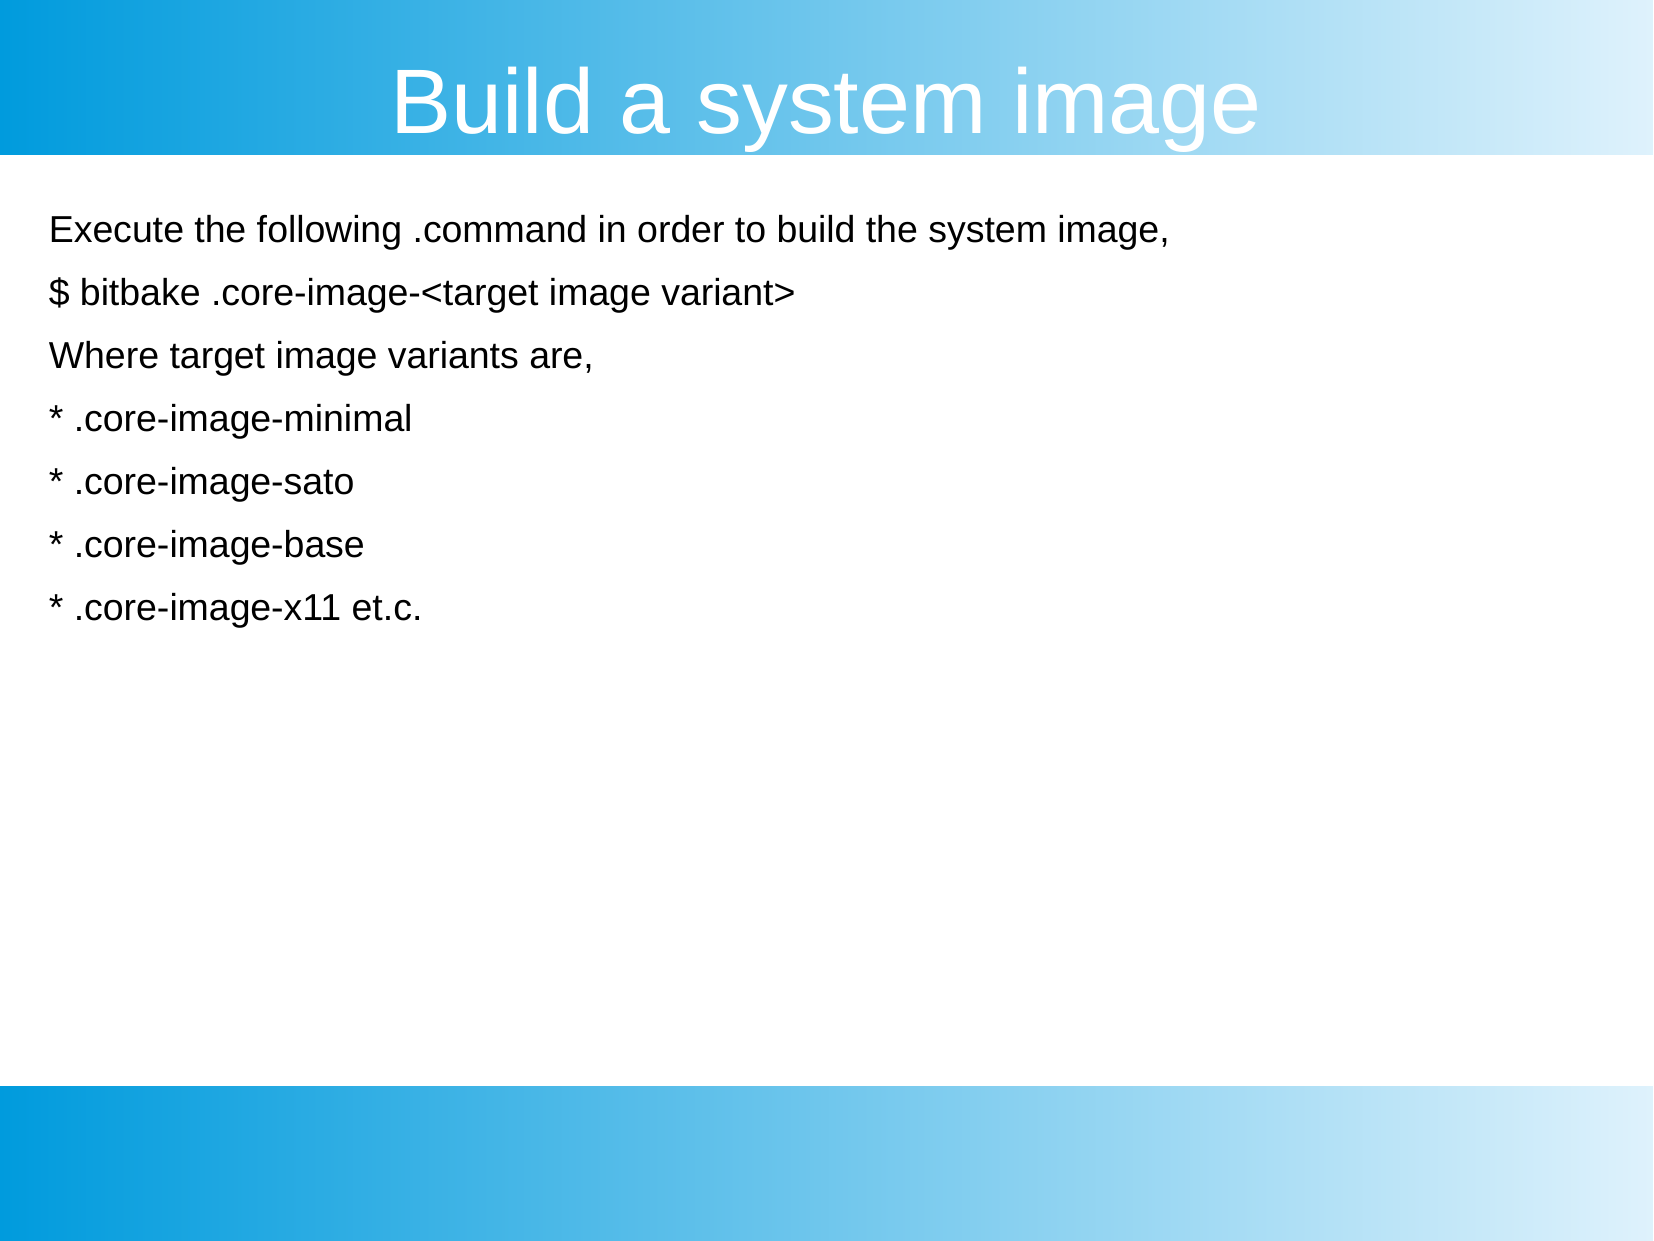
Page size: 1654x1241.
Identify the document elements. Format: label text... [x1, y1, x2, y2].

title Build a system image [82, 49, 1571, 155]
text_box Execute the following .command in order to build the system image, $ bitbake .core-image-<target image variant> Where target image variants are, * .core-image-minimal * .core-image-sato * .core-image-base * .core-image-x11 et.c. [34, 180, 1617, 636]
